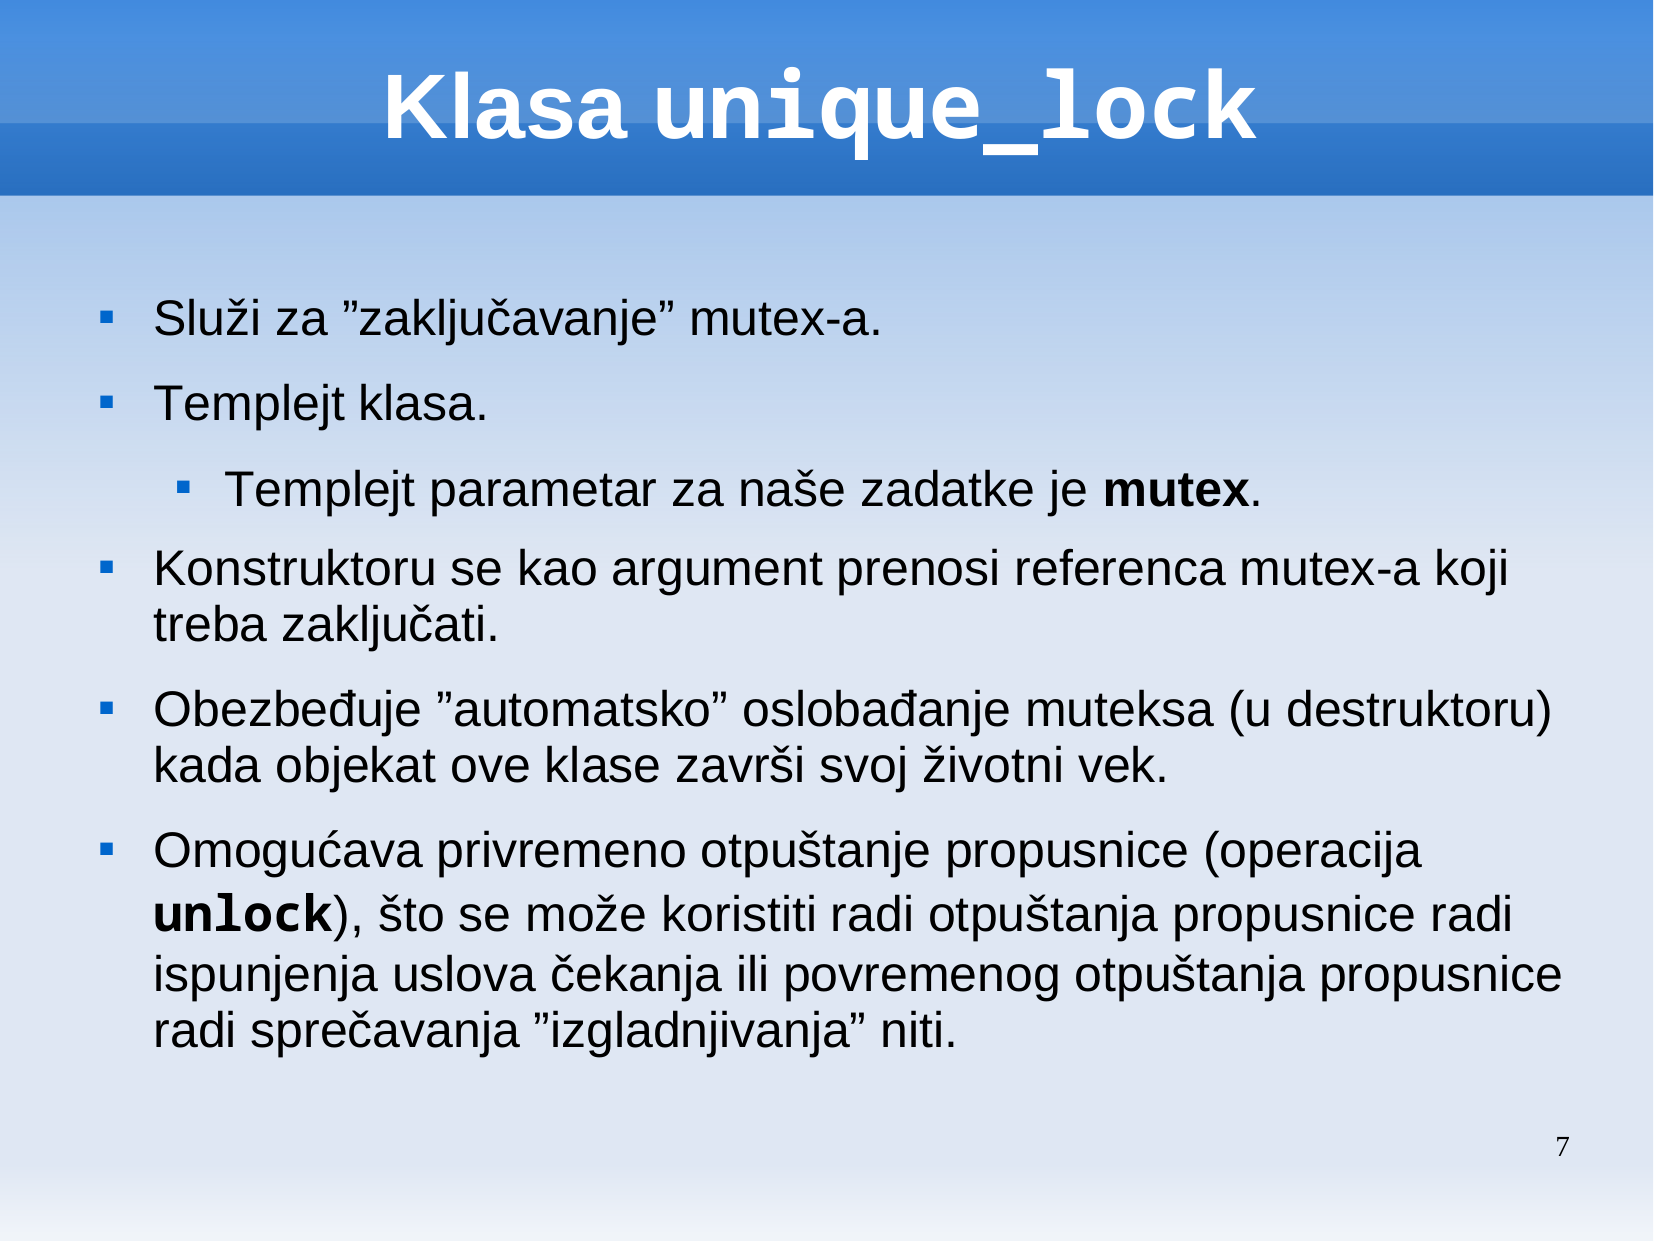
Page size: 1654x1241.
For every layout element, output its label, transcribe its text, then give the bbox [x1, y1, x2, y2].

title Klasa unique_lock [76, 0, 1565, 208]
list Služi za ”zaključavanje” mutex-a. Templejt klasa. Templejt parametar za naše zadatke je mutex. Konstruktoru se kao argument prenosi referenca mutex-a koji treba zaključati. Obezbeđuje ”automatsko” oslobađanje muteksa (u destruktoru) kada objekat ove klase završi svoj životni vek. Omogućava privremeno otpuštanje propusnice (operacija unlock), što se može koristiti radi otpuštanja propusnice radi ispunjenja uslova čekanja ili povremenog otpuštanja propusnice radi sprečavanja ”izgladnjivanja” niti. [82, 290, 1571, 1109]
picture [0, 0, 1654, 1241]
